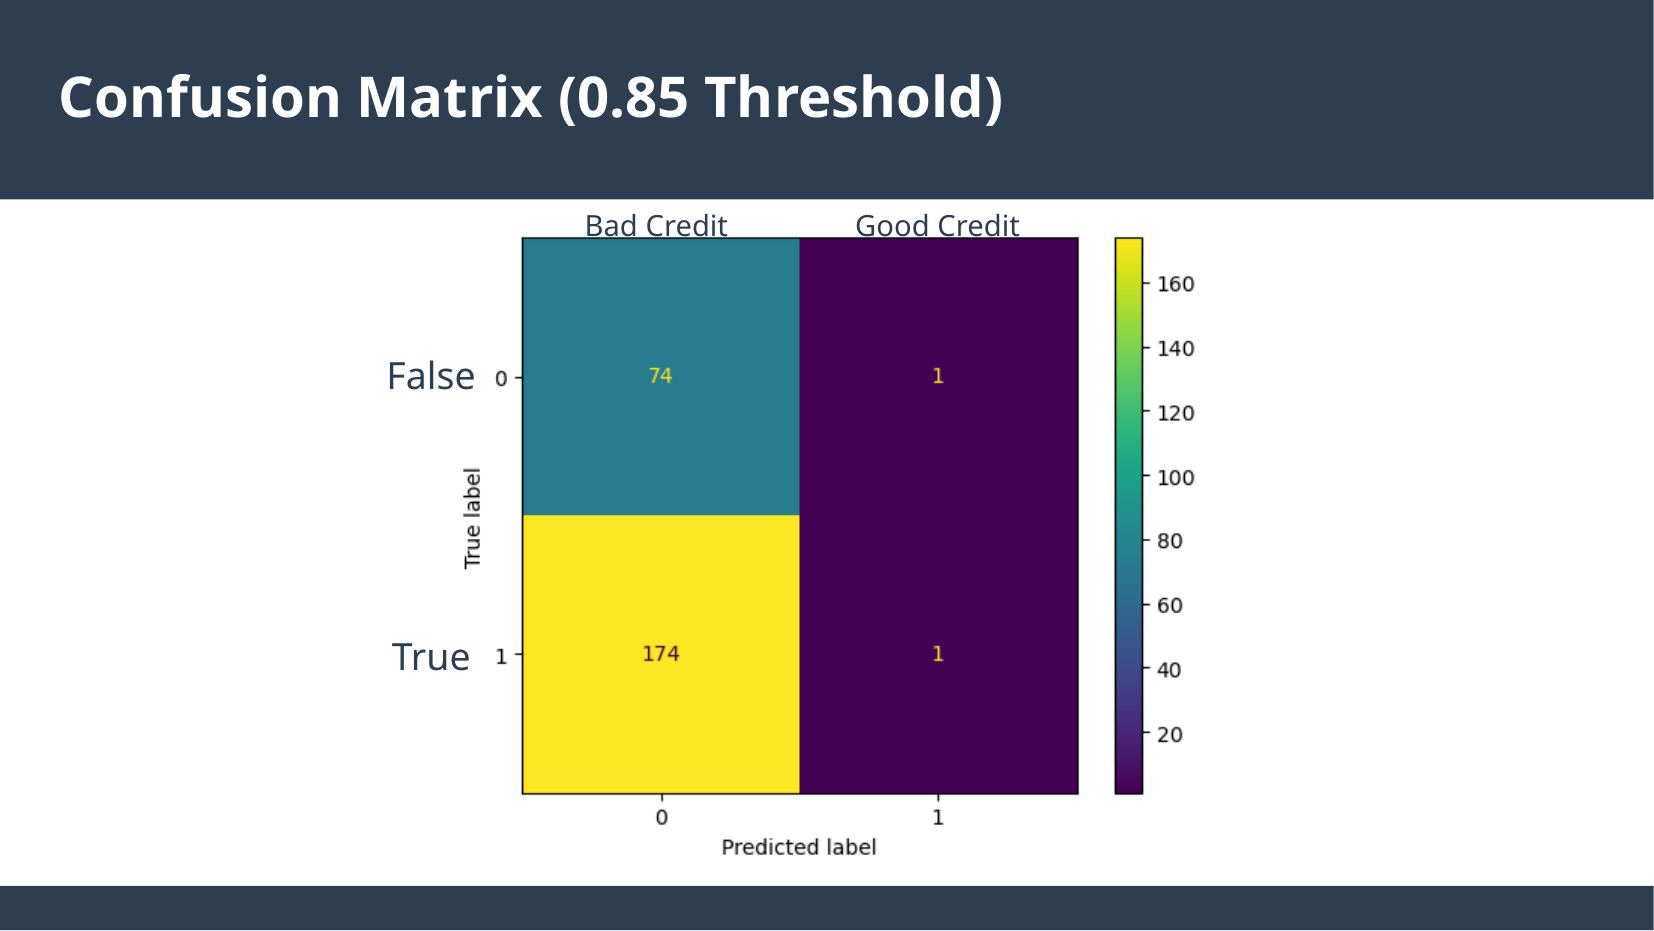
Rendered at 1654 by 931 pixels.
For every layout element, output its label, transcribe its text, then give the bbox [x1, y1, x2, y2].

picture [450, 224, 1211, 873]
text_box Good Credit [787, 187, 1088, 263]
title Confusion Matrix (0.85 Threshold) [59, 37, 1595, 155]
text_box True [337, 600, 526, 713]
text_box Bad Credit [525, 187, 787, 263]
text_box False [300, 337, 563, 413]
